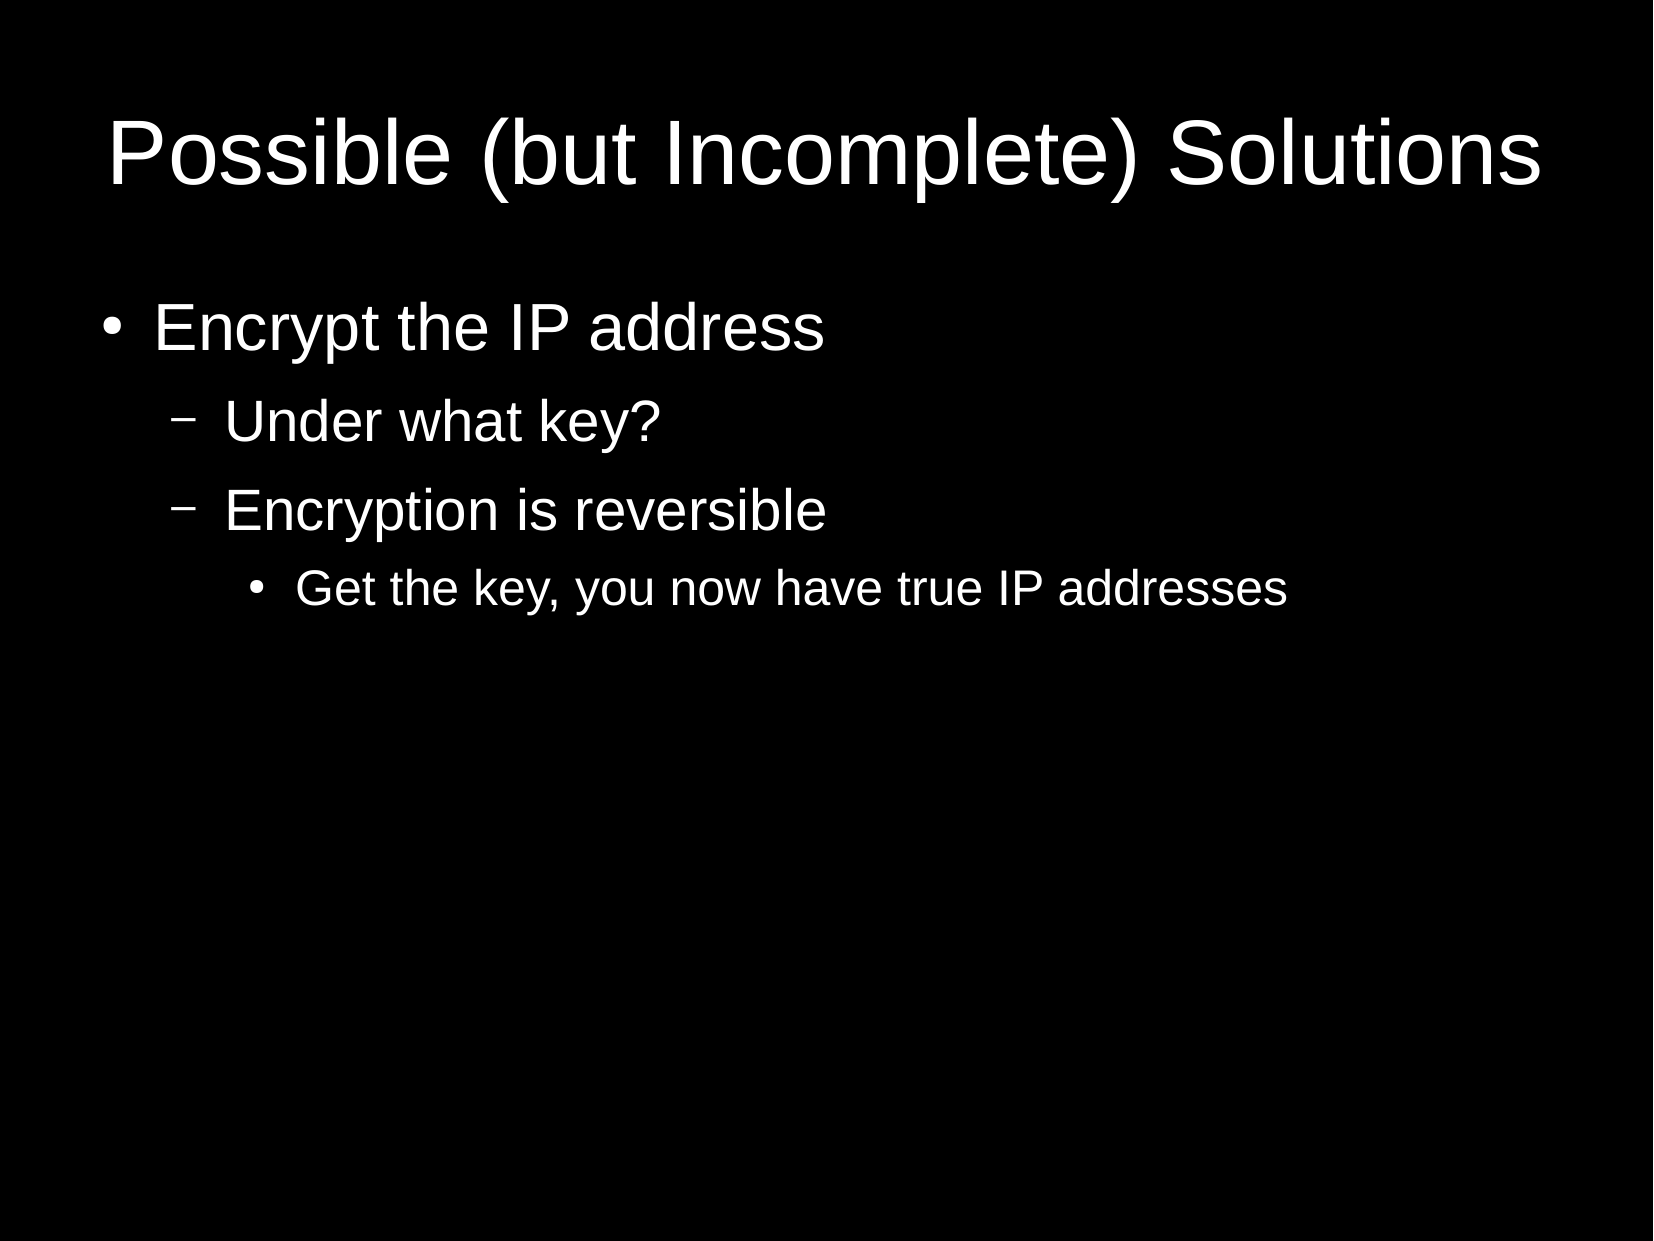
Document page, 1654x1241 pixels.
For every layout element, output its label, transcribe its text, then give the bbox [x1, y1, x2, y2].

list Encrypt the IP address Under what key? Encryption is reversible Get the key, you now have true IP addresses [82, 290, 1571, 1010]
title Possible (but Incomplete) Solutions [82, 49, 1571, 257]
